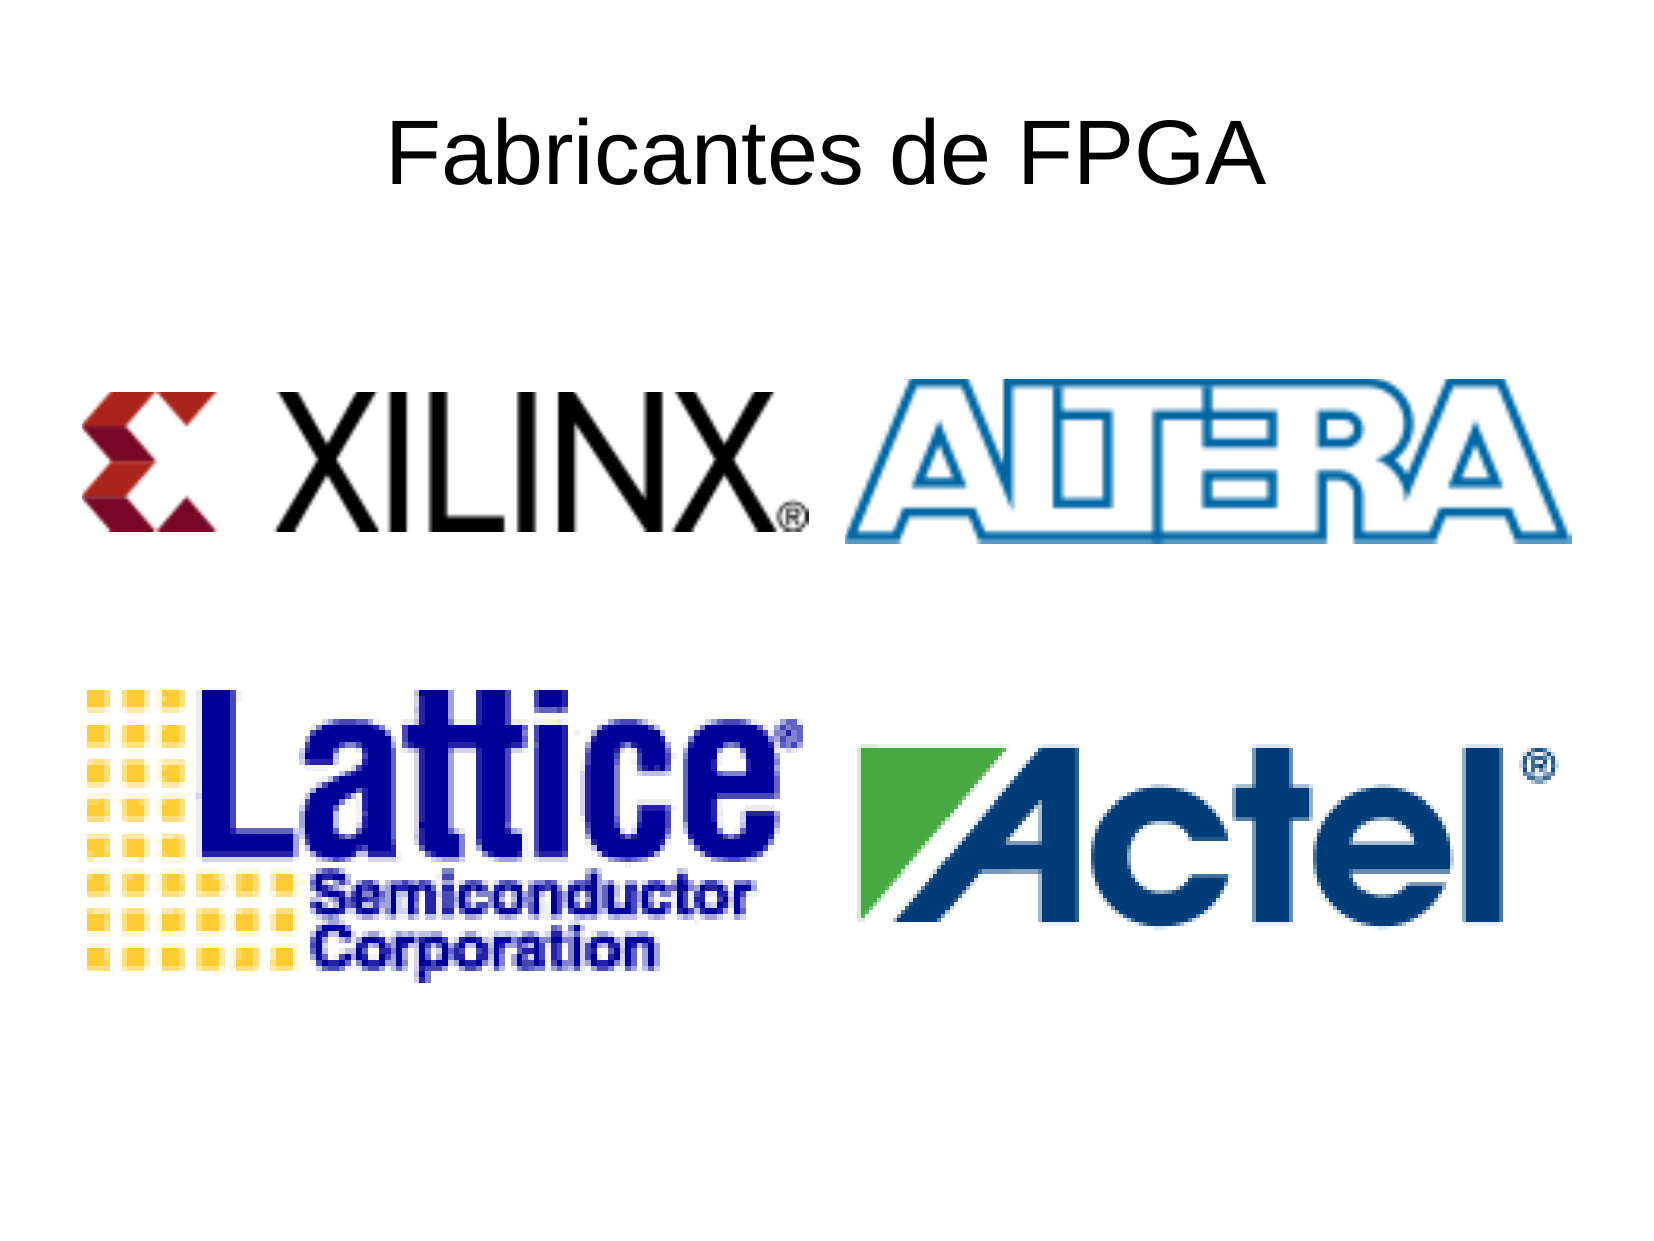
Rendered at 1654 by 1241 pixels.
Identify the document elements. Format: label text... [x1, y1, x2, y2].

title Fabricantes de FPGA [82, 49, 1571, 257]
picture [845, 736, 1572, 939]
picture [82, 685, 809, 989]
picture [82, 392, 809, 532]
picture [845, 379, 1572, 544]
